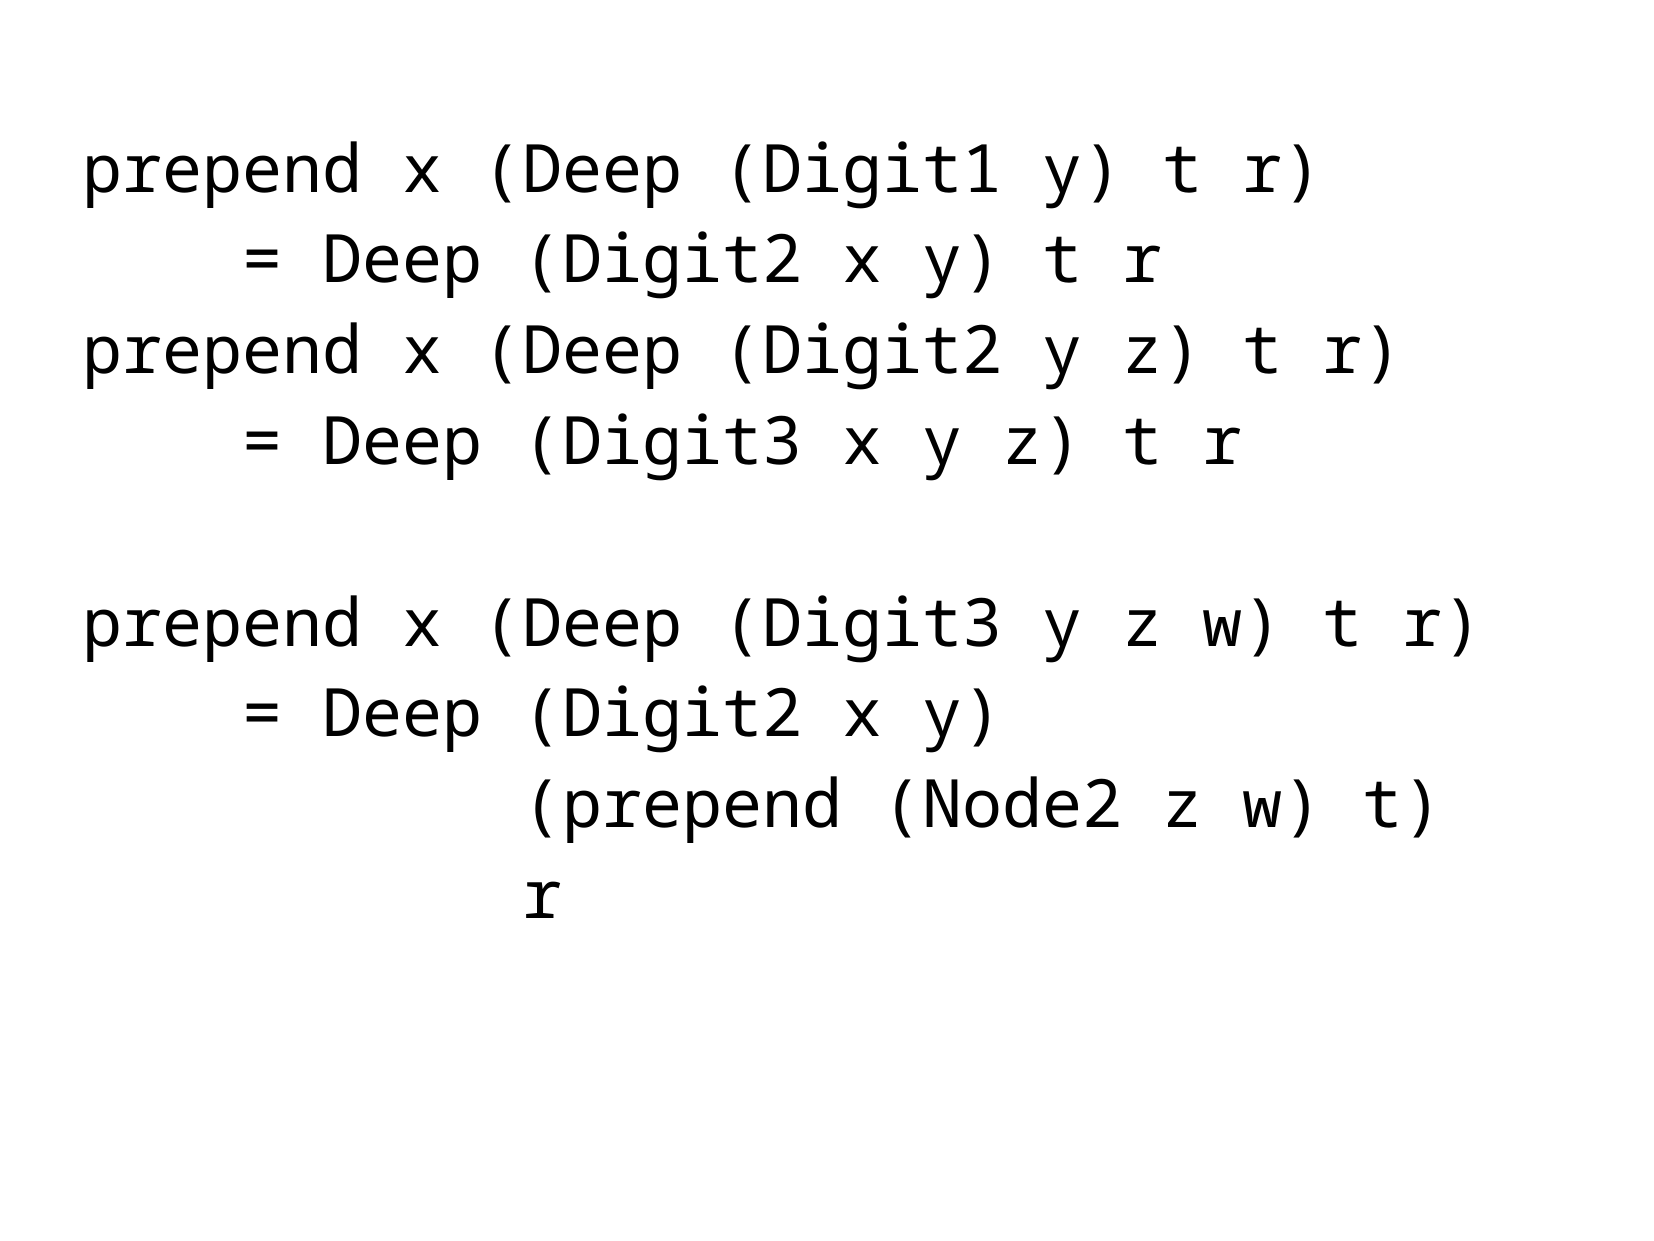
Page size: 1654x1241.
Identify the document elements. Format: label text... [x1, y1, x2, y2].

subtitle prepend x (Deep (Digit1 y) t r) = Deep (Digit2 x y) t r prepend x (Deep (Digit2 y z) t r) = Deep (Digit3 x y z) t r prepend x (Deep (Digit3 y z w) t r) = Deep (Digit2 x y) (prepend (Node2 z w) t) r [82, 49, 1571, 1010]
